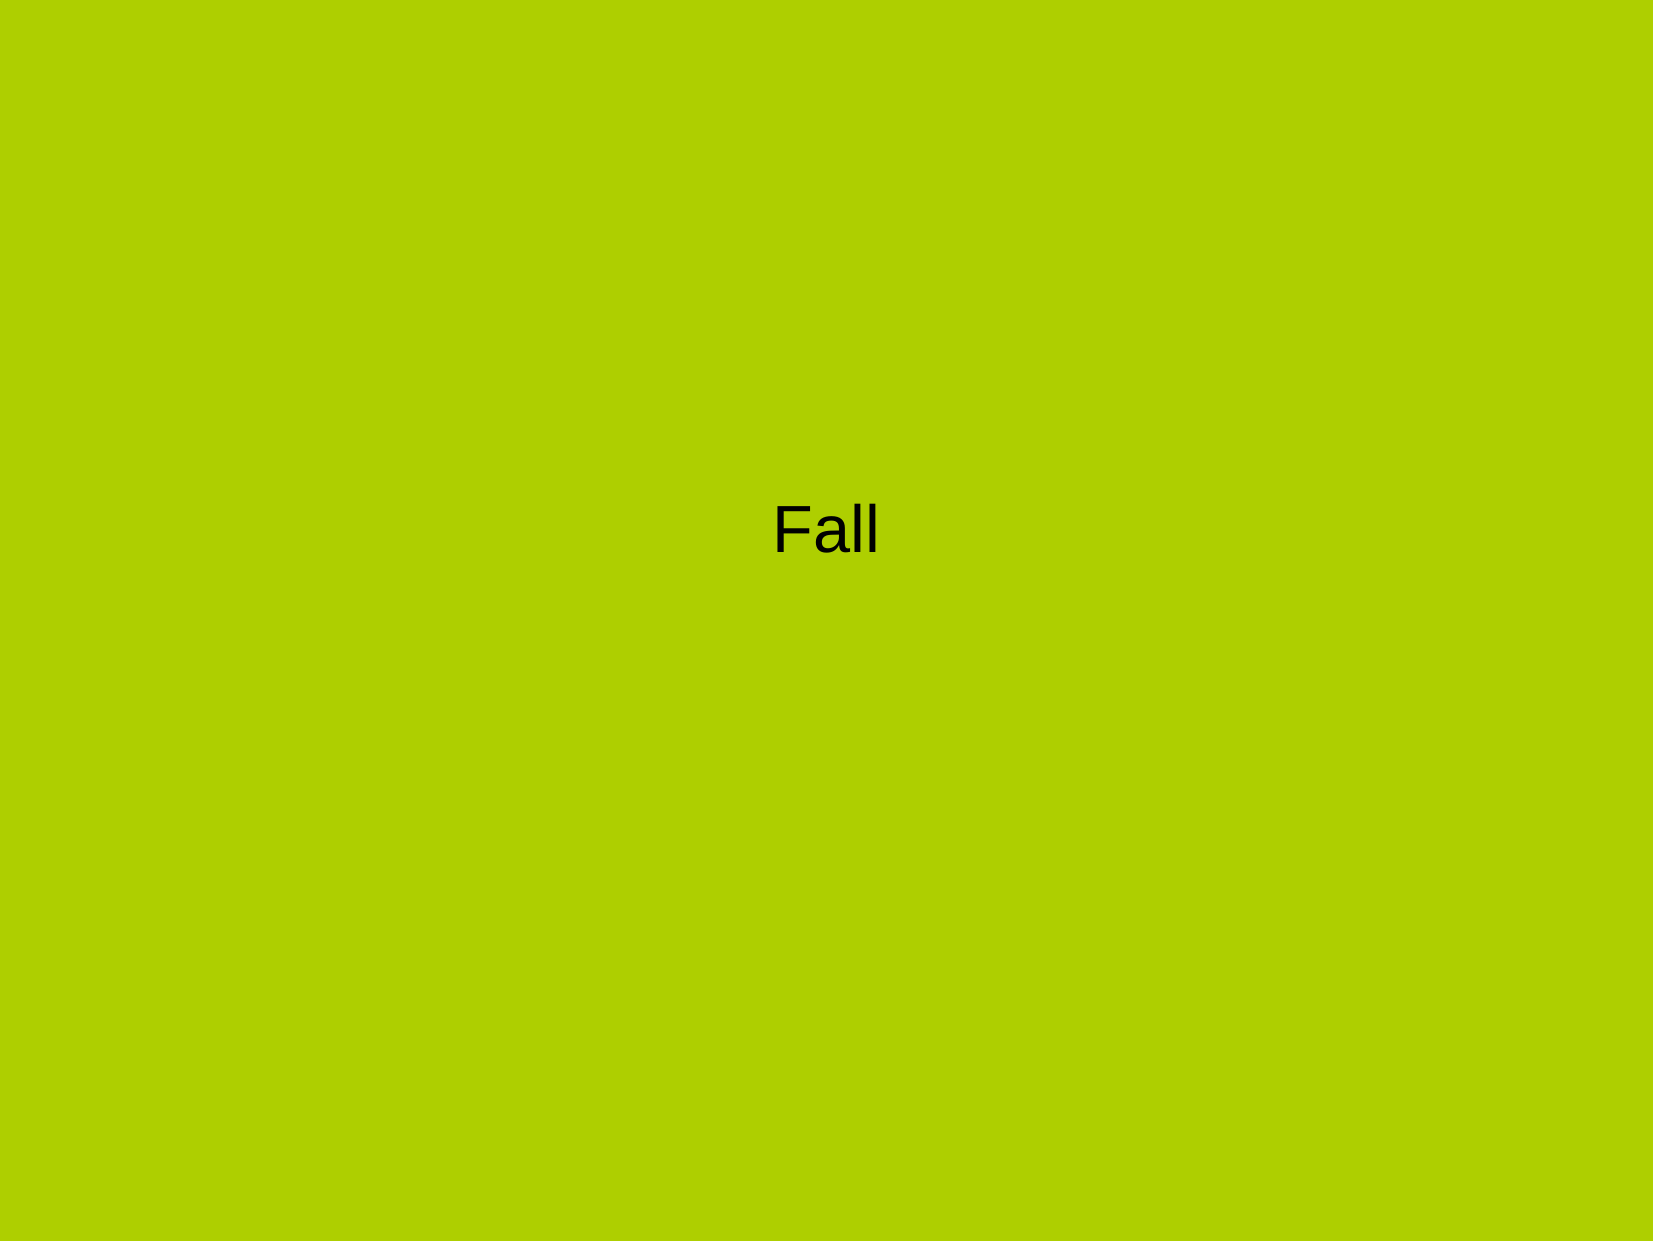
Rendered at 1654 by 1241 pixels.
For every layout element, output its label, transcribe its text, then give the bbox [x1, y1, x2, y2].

subtitle Fall [82, 49, 1571, 1010]
